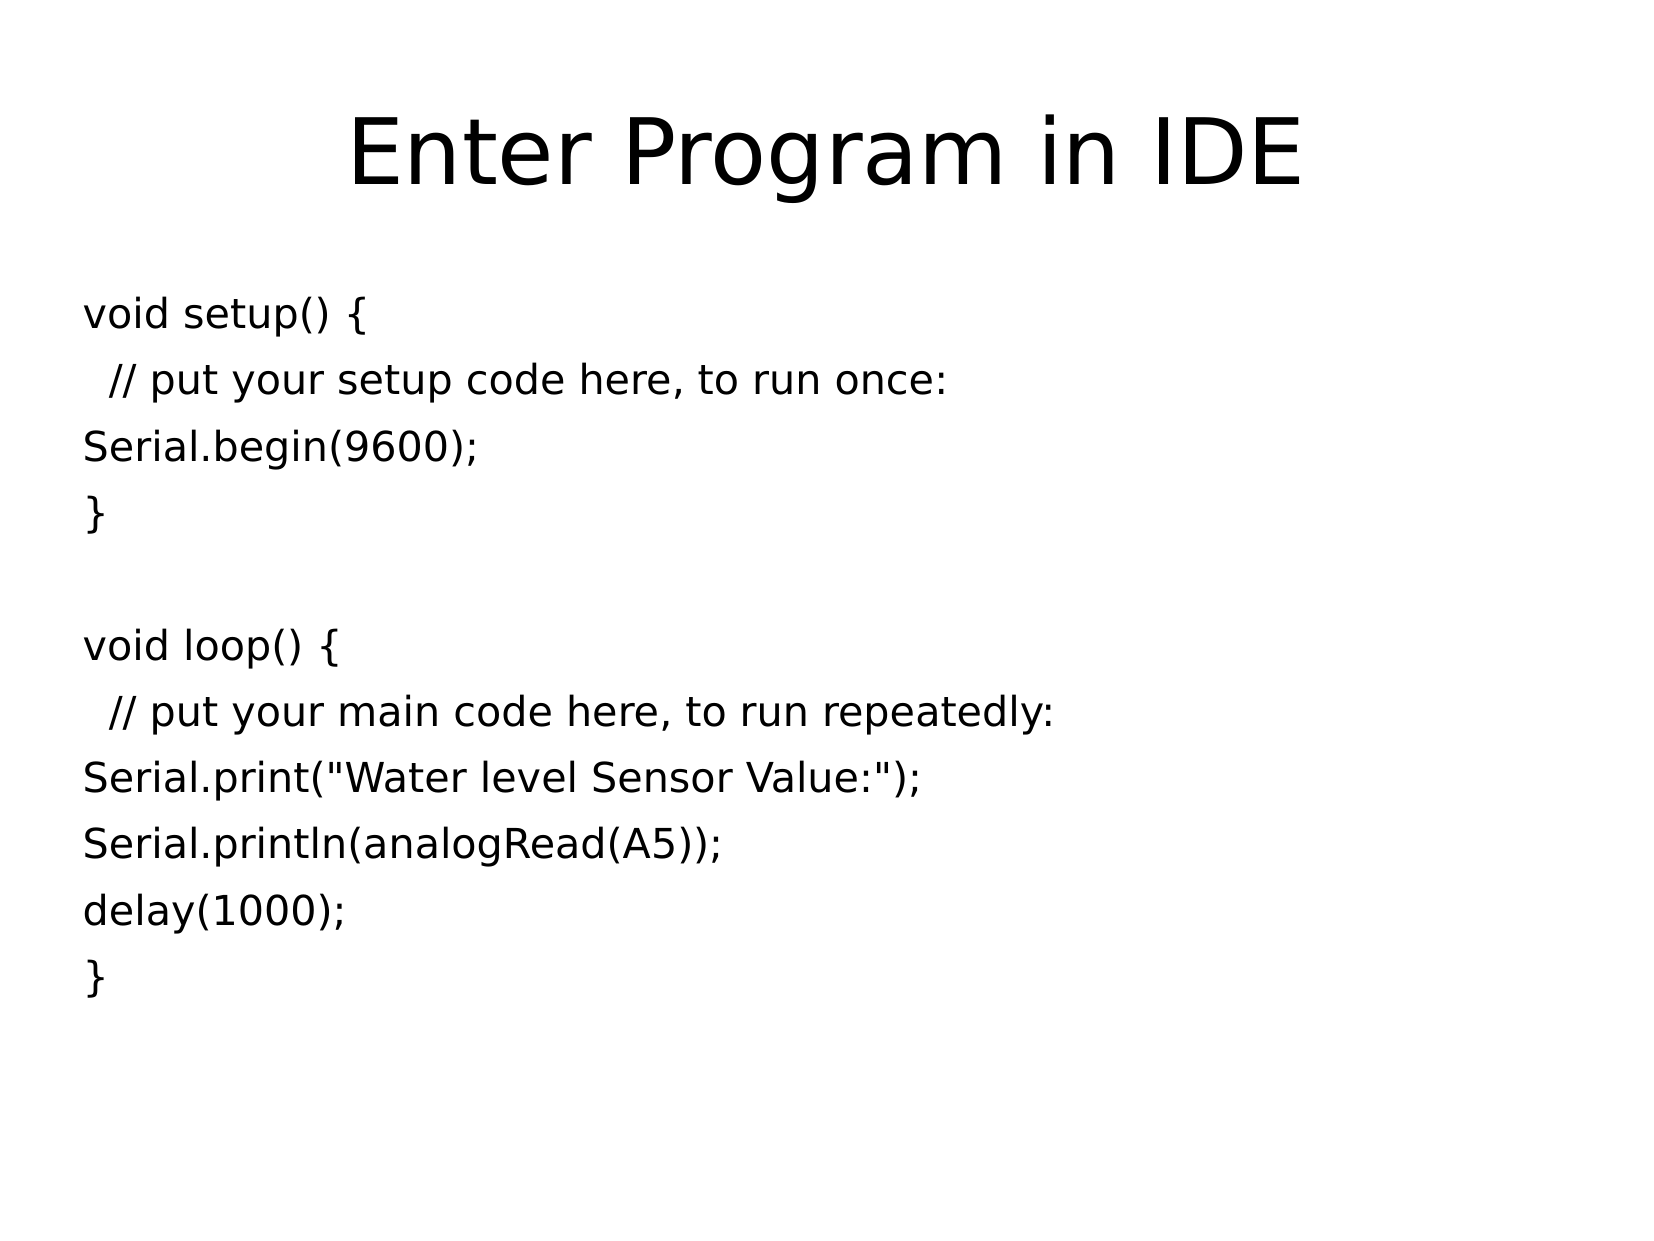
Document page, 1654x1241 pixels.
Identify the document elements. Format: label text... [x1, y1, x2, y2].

list void setup() { // put your setup code here, to run once: Serial.begin(9600); } void loop() { // put your main code here, to run repeatedly: Serial.print("Water level Sensor Value:"); Serial.println(analogRead(A5)); delay(1000); } [82, 290, 1571, 1010]
title Enter Program in IDE [82, 49, 1571, 257]
